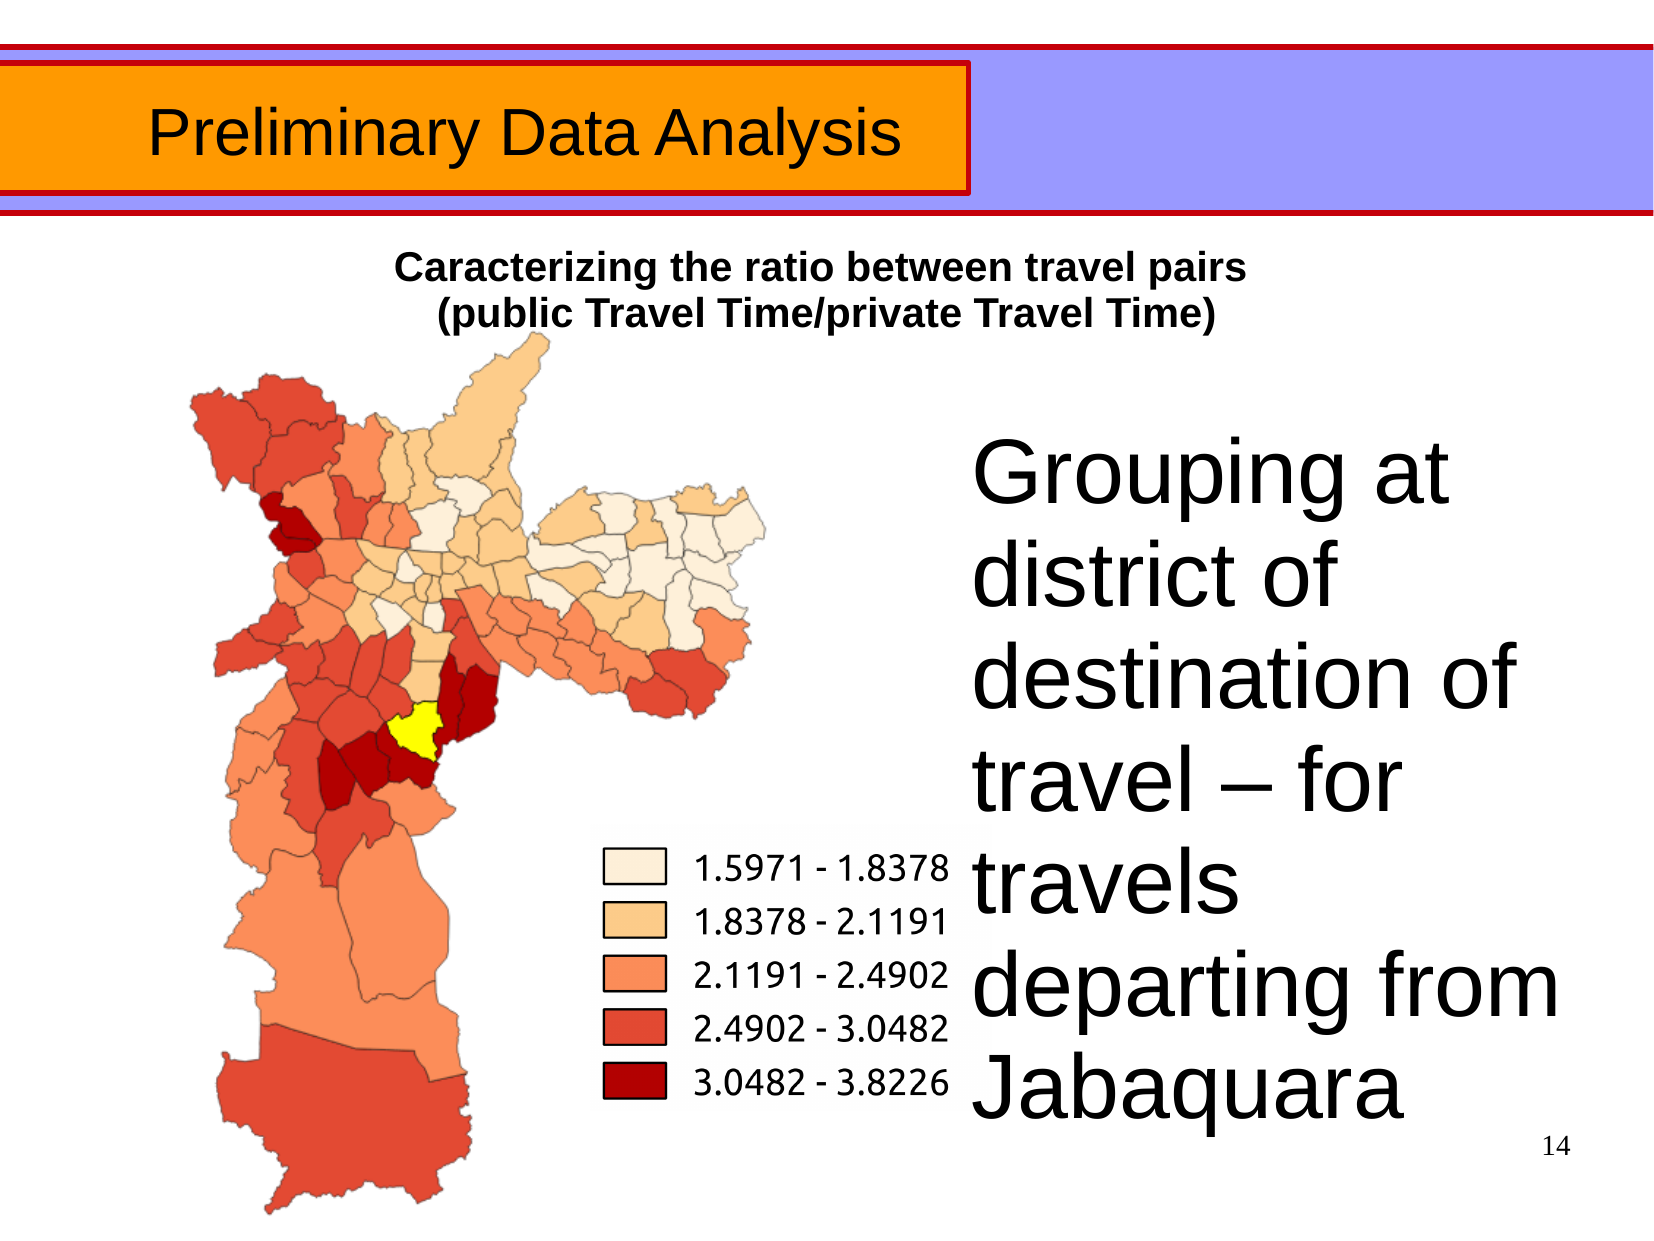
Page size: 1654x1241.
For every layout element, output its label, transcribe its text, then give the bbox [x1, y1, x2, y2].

text_box [0, 47, 1654, 213]
text_box Caracterizing the ratio between travel pairs (public Travel Time/private Travel Time) [129, 236, 1524, 344]
picture [0, 307, 961, 1238]
text_box Grouping at district of destination of travel – for travels departing from Jabaquara [956, 413, 1607, 1146]
title Preliminary Data Analysis [82, 57, 969, 207]
